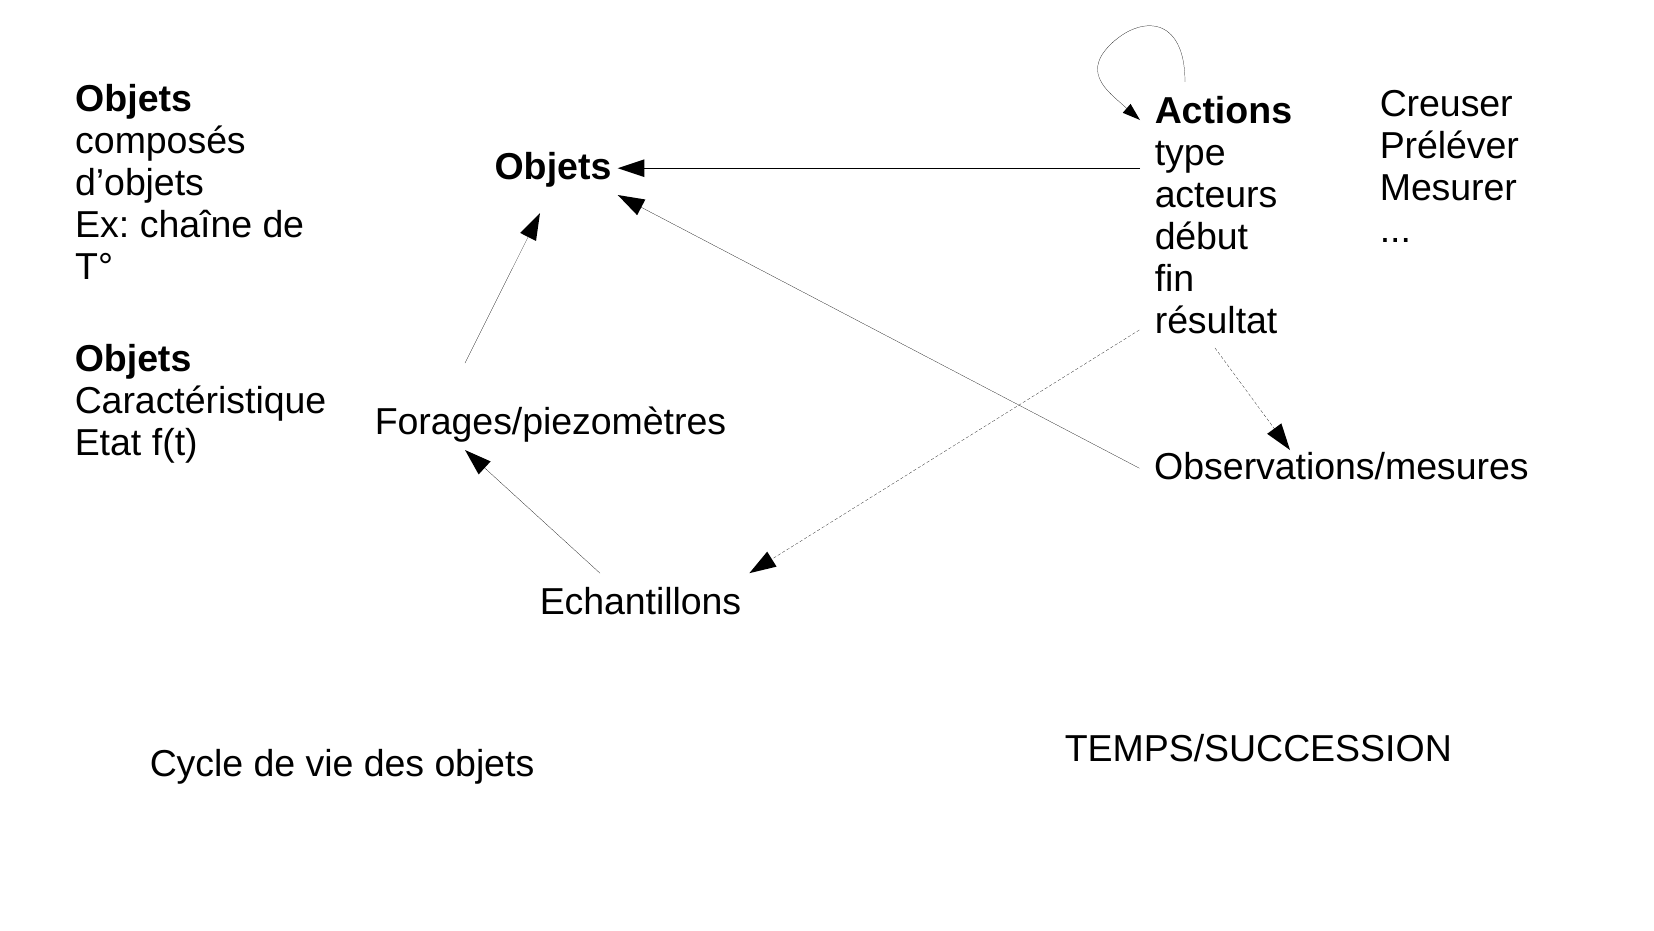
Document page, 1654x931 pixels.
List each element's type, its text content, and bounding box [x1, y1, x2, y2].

text_box Objets [479, 138, 627, 196]
text_box Objets Caractéristique Etat f(t) [60, 330, 352, 471]
text_box Echantillons [525, 573, 757, 631]
text_box Forages/piezomètres [360, 393, 742, 451]
text_box Cycle de vie des objets [135, 735, 550, 792]
text_box Creuser Préléver Mesurer ... [1365, 75, 1534, 258]
text_box TEMPS/SUCCESSION [1050, 720, 1468, 777]
text_box Observations/mesures [1139, 438, 1591, 537]
text_box Objets composés d’objets Ex: chaîne de T° [60, 70, 361, 296]
text_box Actions type acteurs début fin résultat [1140, 81, 1336, 391]
